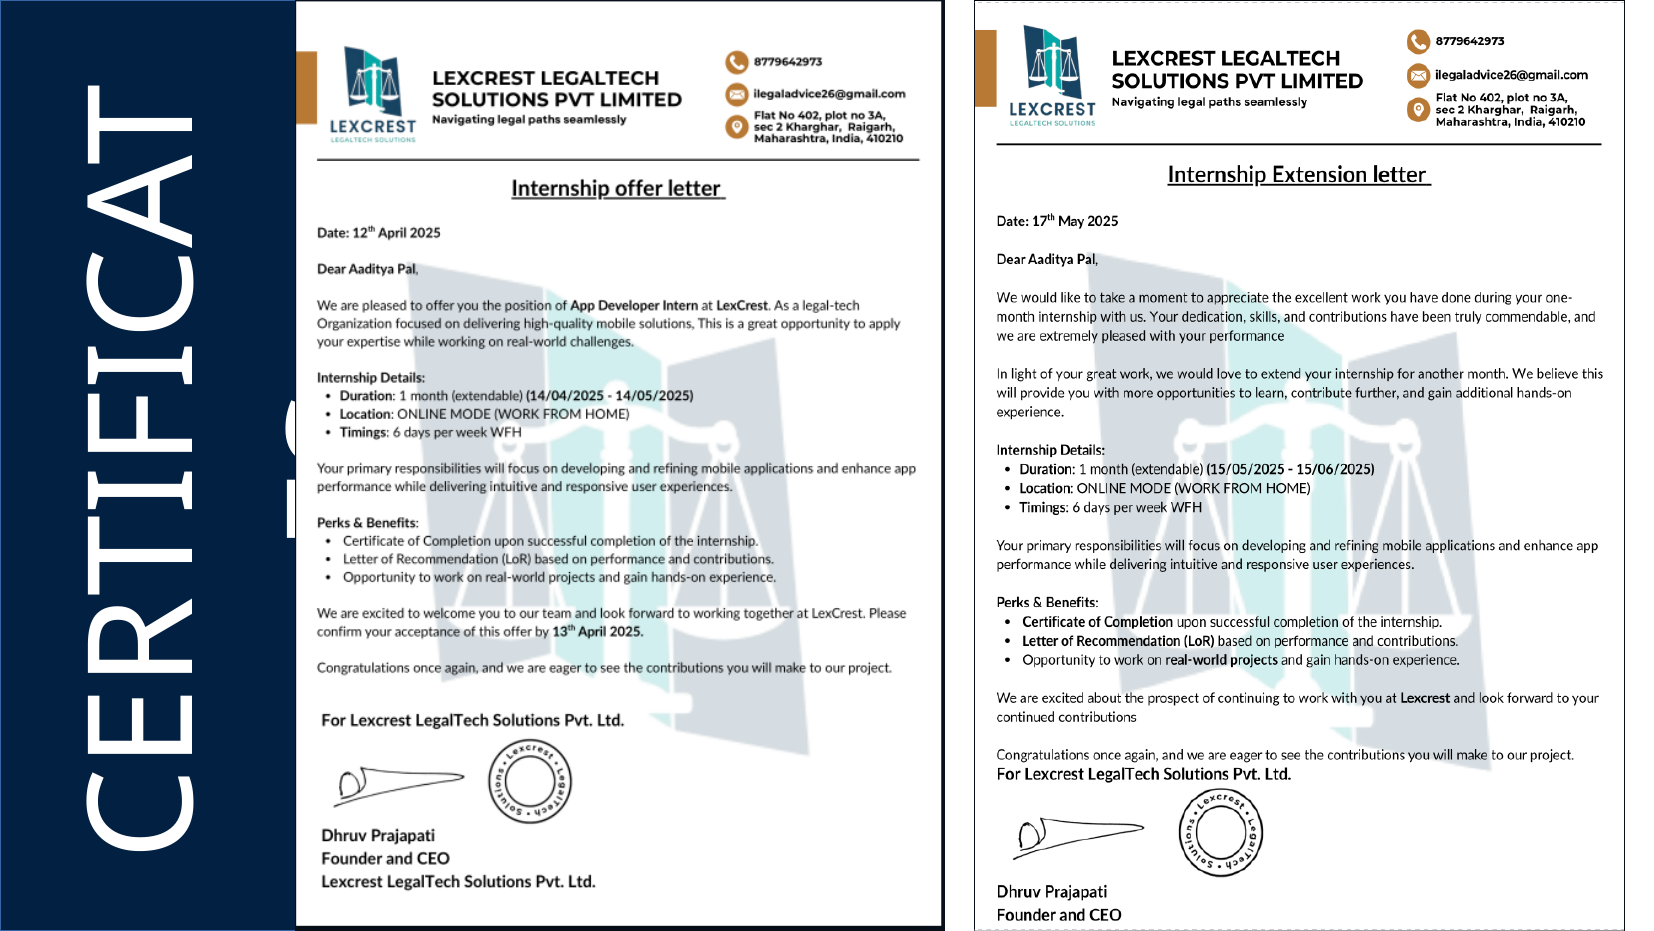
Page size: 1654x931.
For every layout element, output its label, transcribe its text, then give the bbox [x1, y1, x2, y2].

text_box CERTIFICATES [29, 29, 295, 916]
picture [295, 0, 945, 931]
text_box [0, 0, 295, 931]
picture [974, 0, 1625, 931]
